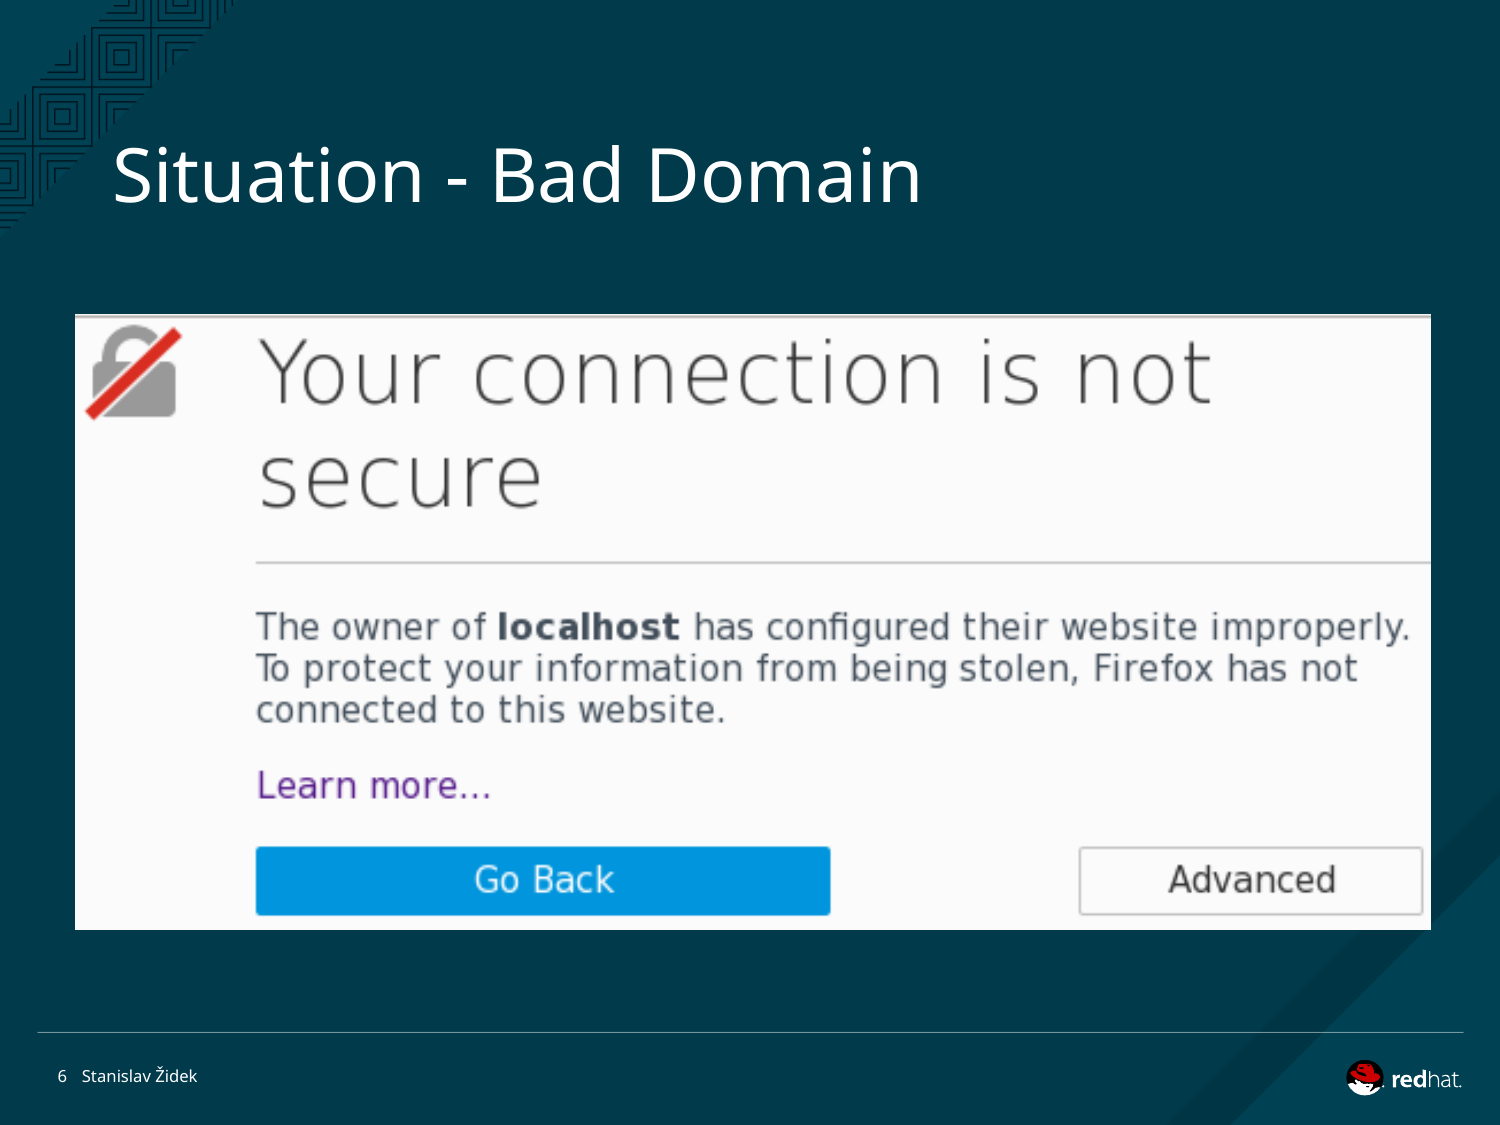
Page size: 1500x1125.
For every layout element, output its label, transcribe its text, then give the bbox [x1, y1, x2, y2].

picture [76, 315, 1430, 929]
title Situation - Bad Domain [112, 0, 1388, 225]
